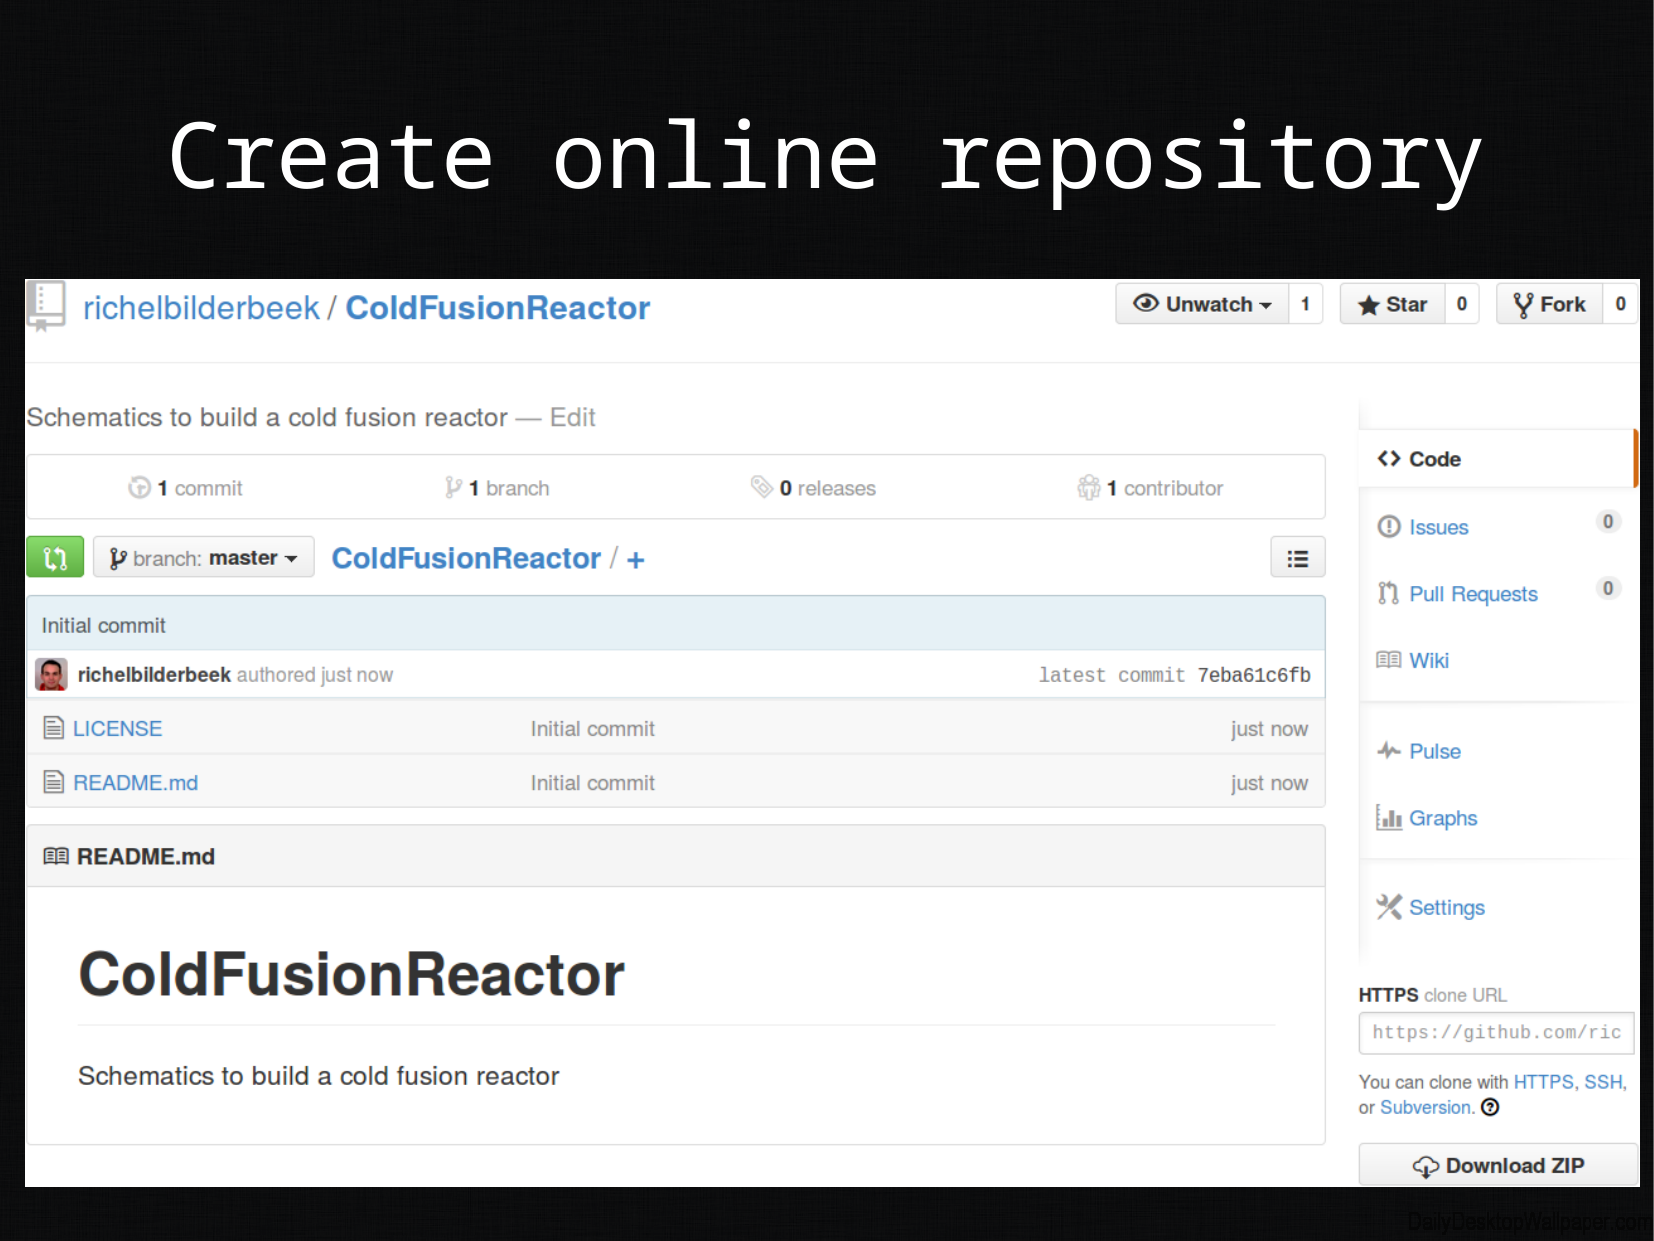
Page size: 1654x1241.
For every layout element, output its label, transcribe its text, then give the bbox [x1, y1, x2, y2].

picture [0, 0, 1654, 1241]
title Create online repository [82, 49, 1571, 257]
